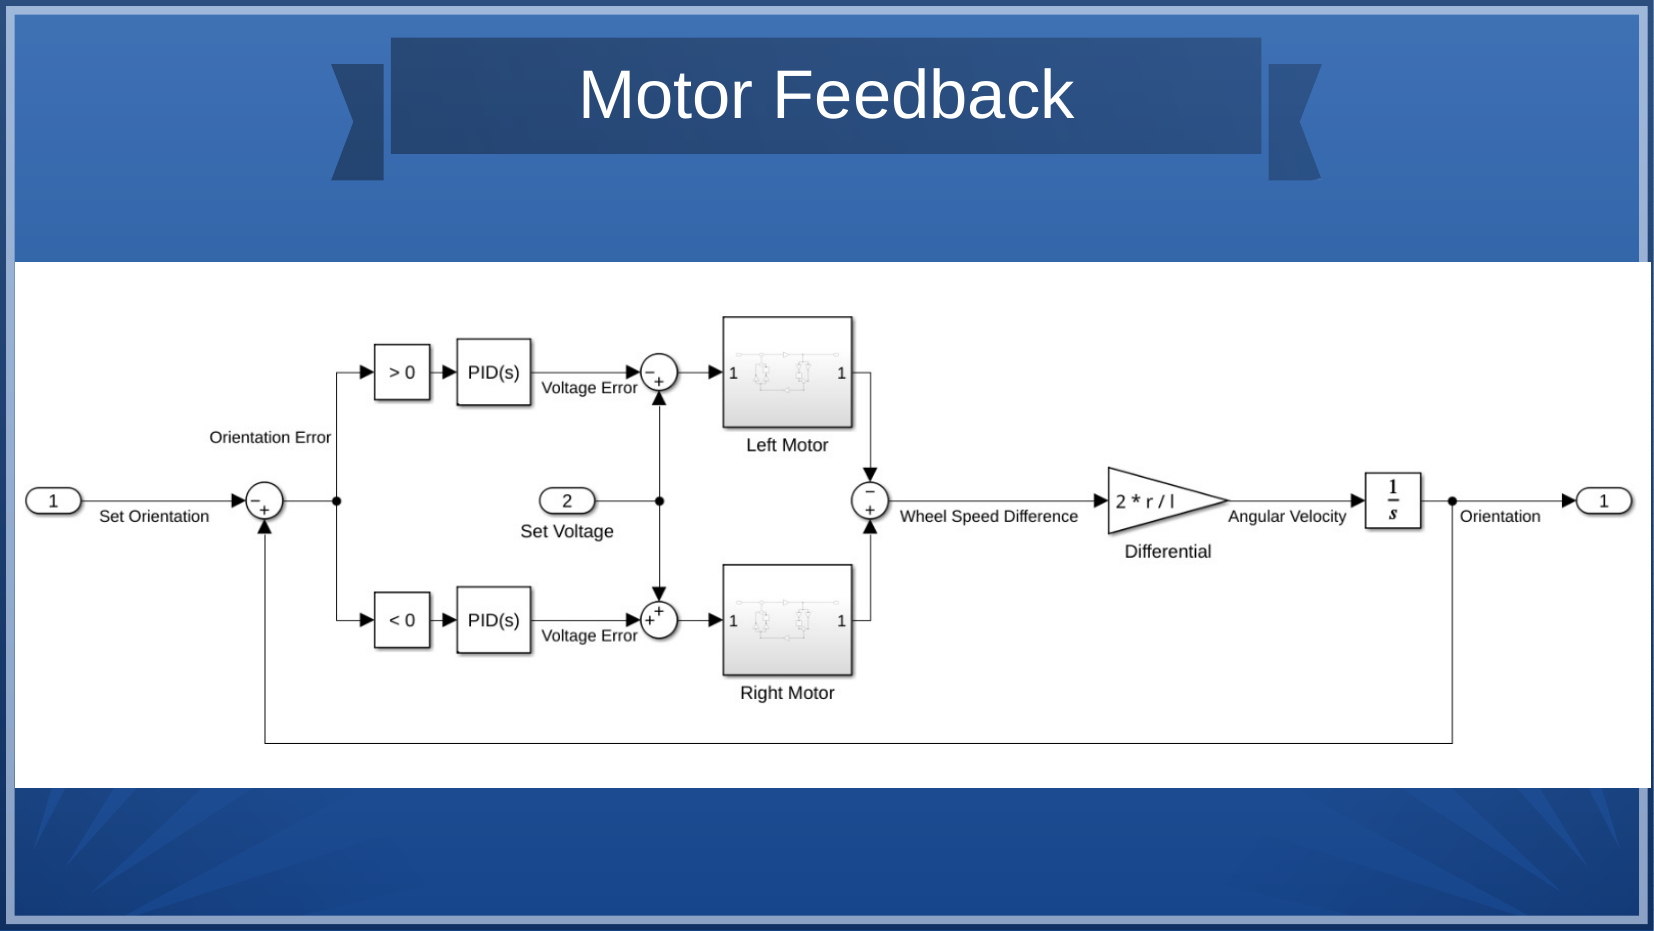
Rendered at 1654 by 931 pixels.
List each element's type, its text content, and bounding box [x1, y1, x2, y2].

picture [15, 262, 1651, 788]
title Motor Feedback [389, 35, 1264, 154]
